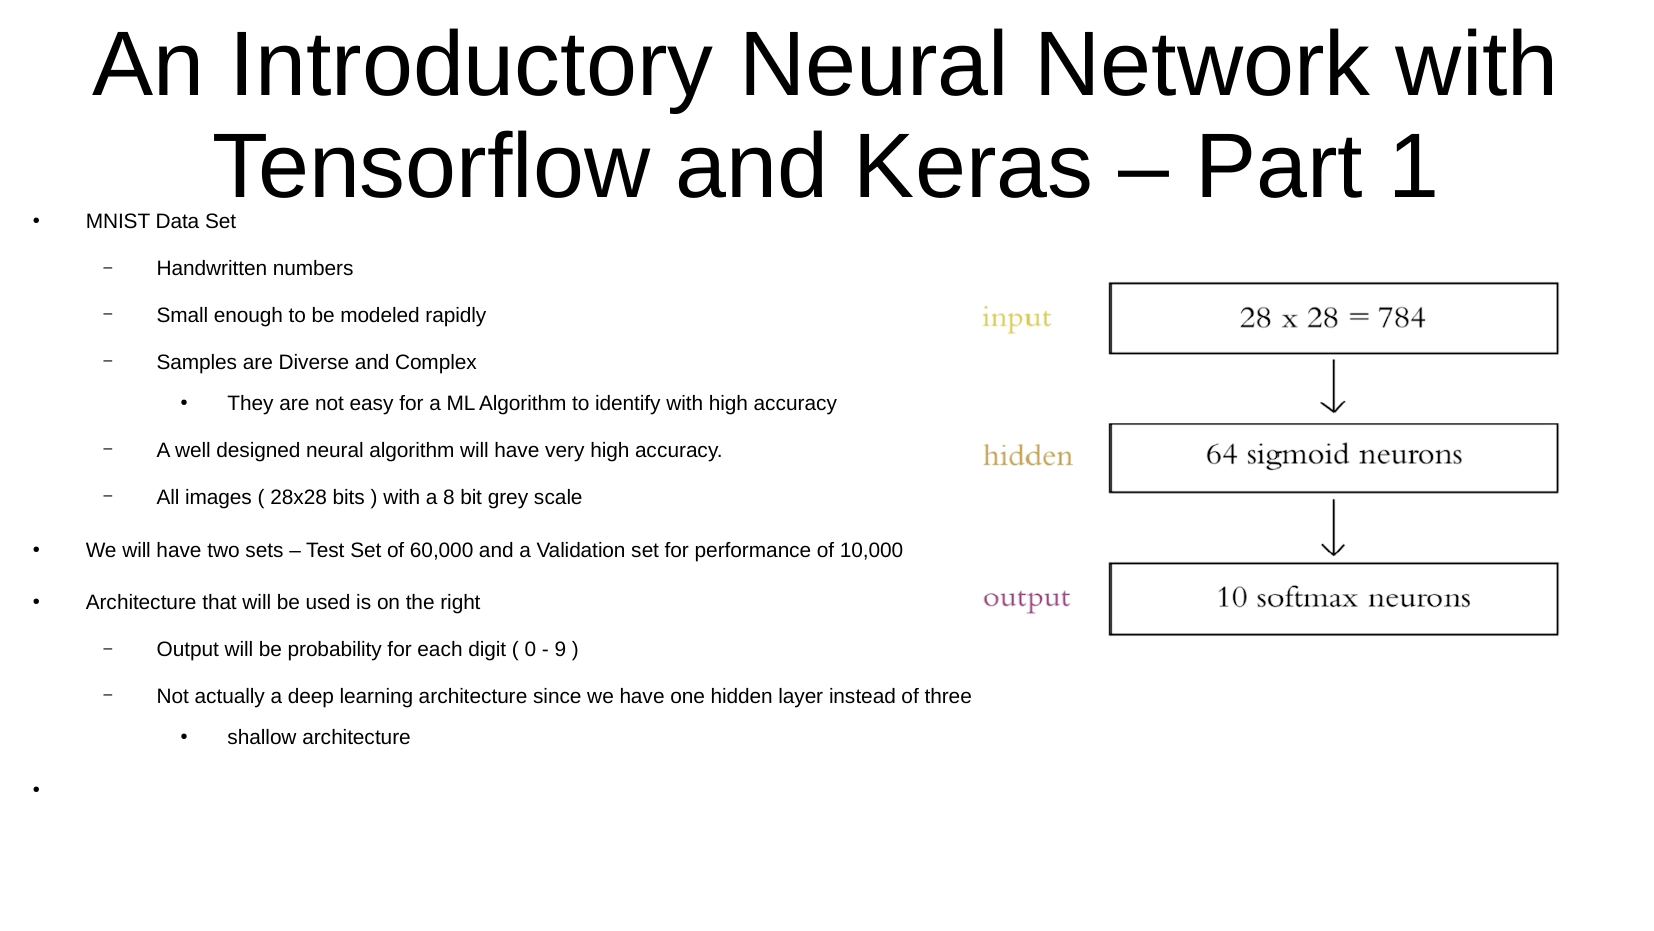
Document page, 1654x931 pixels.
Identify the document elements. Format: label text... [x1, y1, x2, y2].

list MNIST Data Set Handwritten numbers Small enough to be modeled rapidly Samples are Diverse and Complex They are not easy for a ML Algorithm to identify with high accuracy A well designed neural algorithm will have very high accuracy. All images ( 28x28 bits ) with a 8 bit grey scale We will have two sets – Test Set of 60,000 and a Validation set for performance of 10,000 Architecture that will be used is on the right Output will be probability for each digit ( 0 - 9 ) Not actually a deep learning architecture since we have one hidden layer instead of three shallow architecture [15, 210, 1571, 916]
title An Introductory Neural Network with Tensorflow and Keras – Part 1 [82, 12, 1571, 210]
picture [945, 252, 1612, 661]
